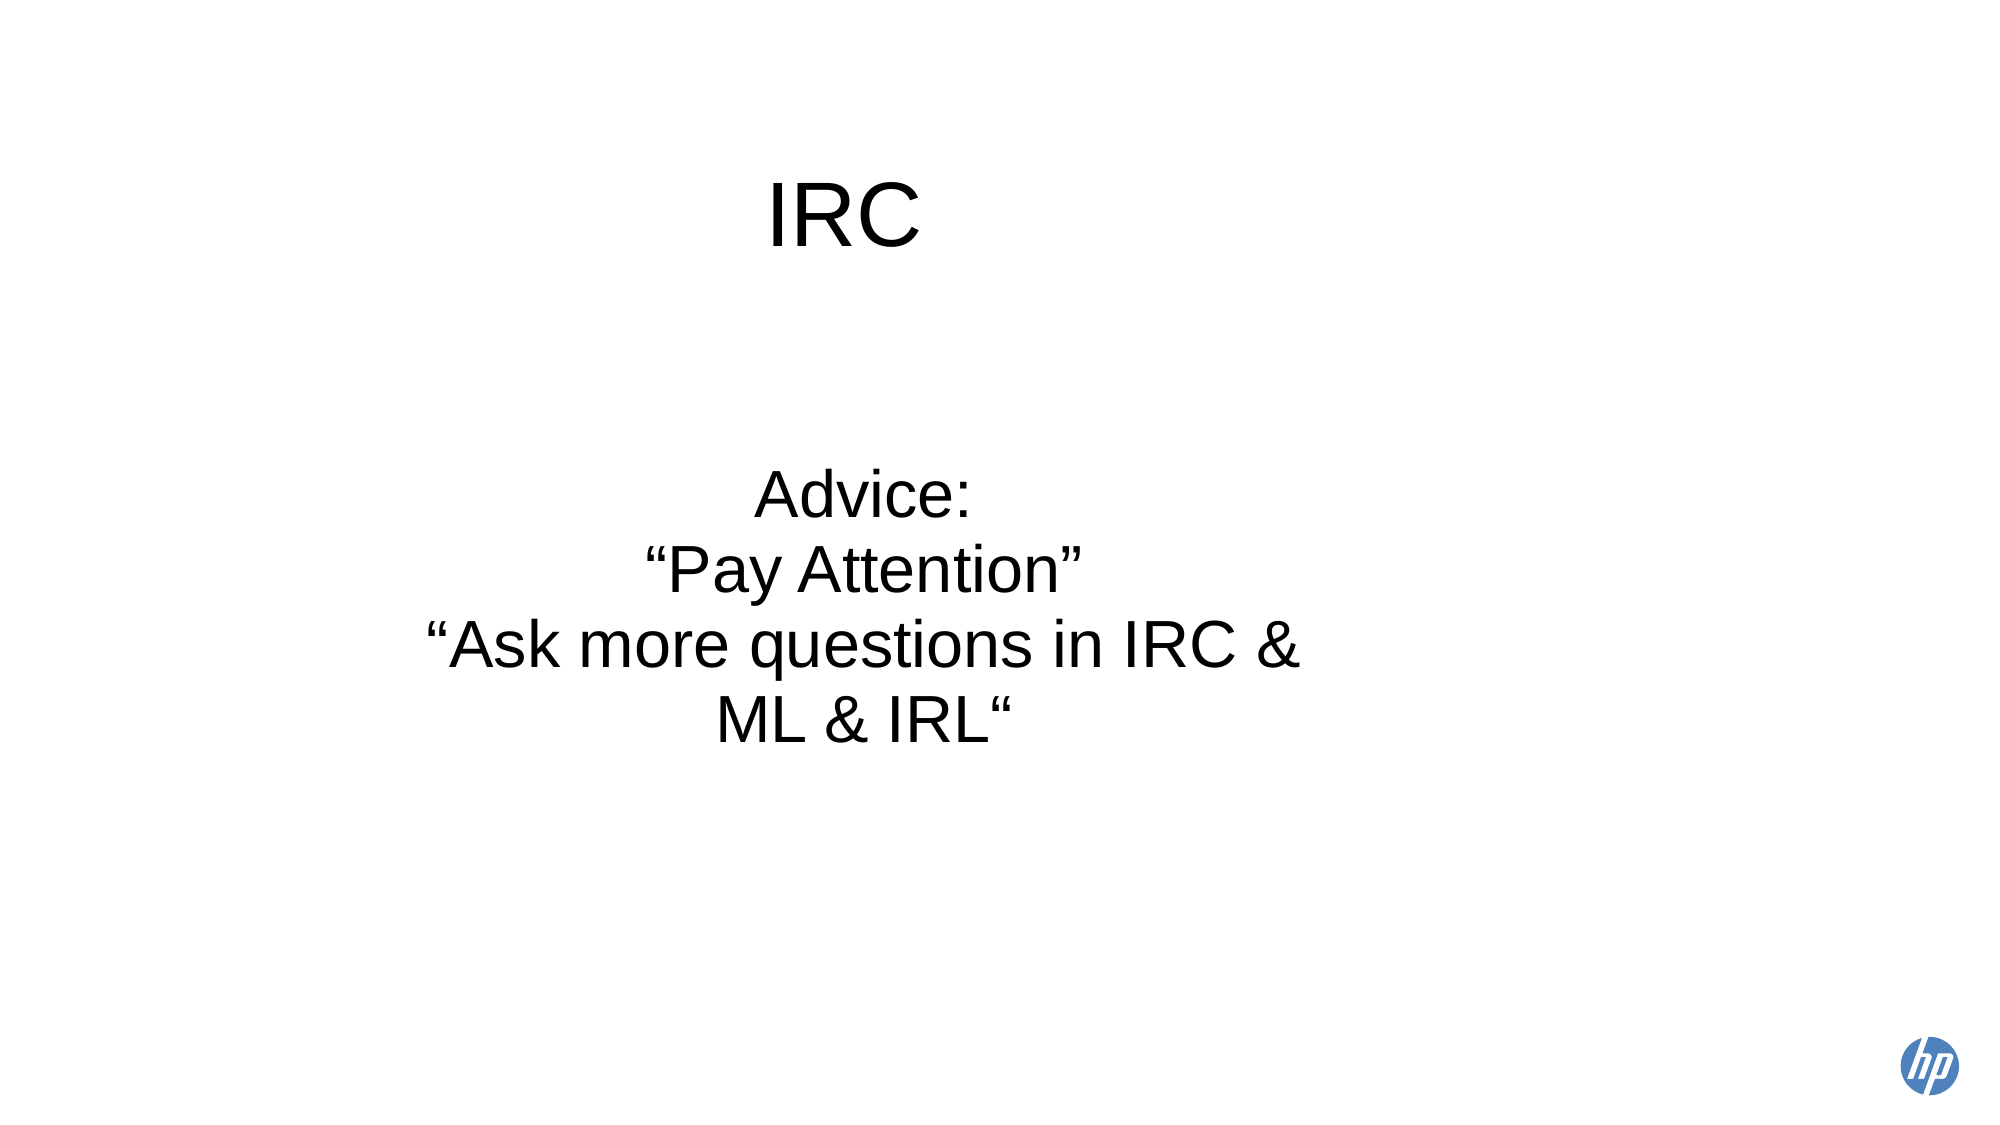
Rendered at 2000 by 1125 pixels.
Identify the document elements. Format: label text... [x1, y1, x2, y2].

subtitle Advice: “Pay Attention” “Ask more questions in IRC & ML & IRL“ [425, 280, 1304, 934]
title IRC [94, 87, 1594, 343]
